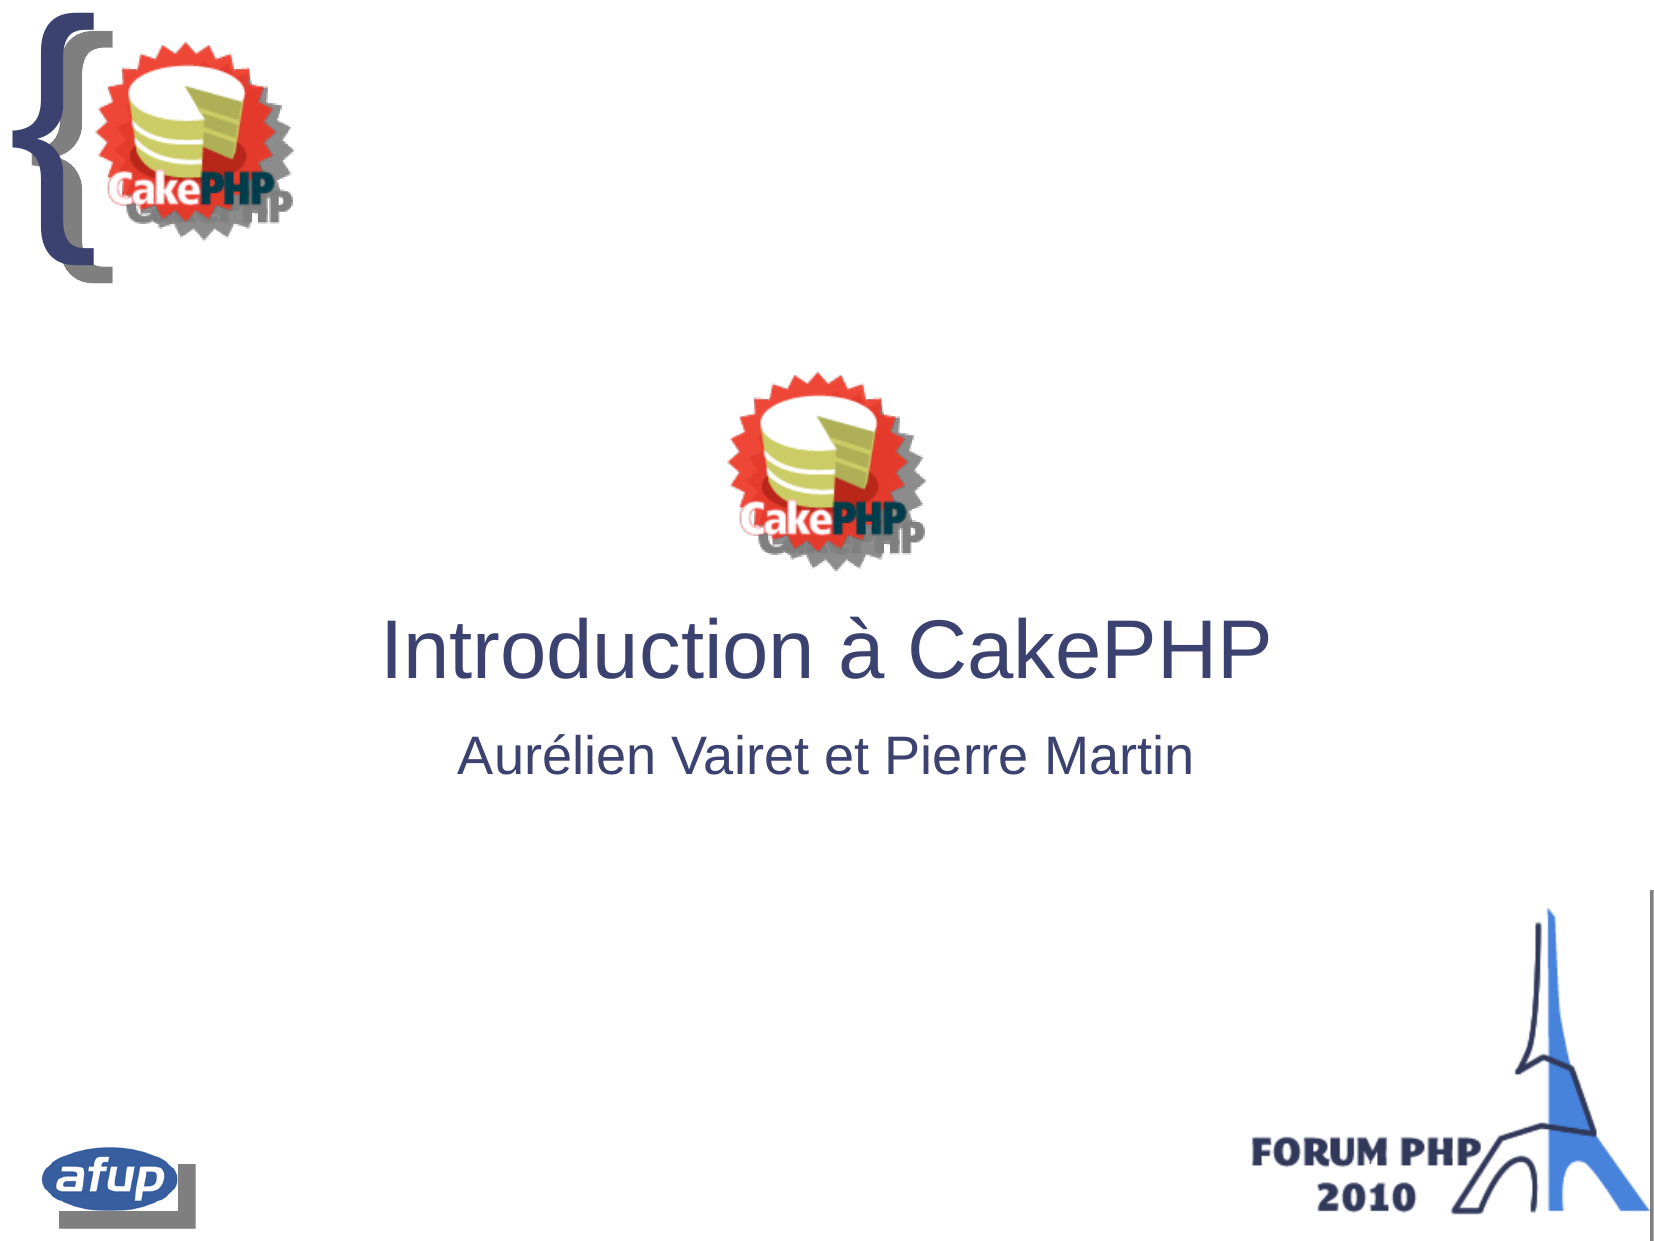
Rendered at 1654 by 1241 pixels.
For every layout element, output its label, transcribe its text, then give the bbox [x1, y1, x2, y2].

list Introduction à CakePHP Aurélien Vairet et Pierre Martin [82, 290, 1571, 1109]
picture [88, 35, 284, 231]
picture [41, 1146, 178, 1211]
picture [720, 365, 916, 562]
picture [1240, 872, 1650, 1241]
